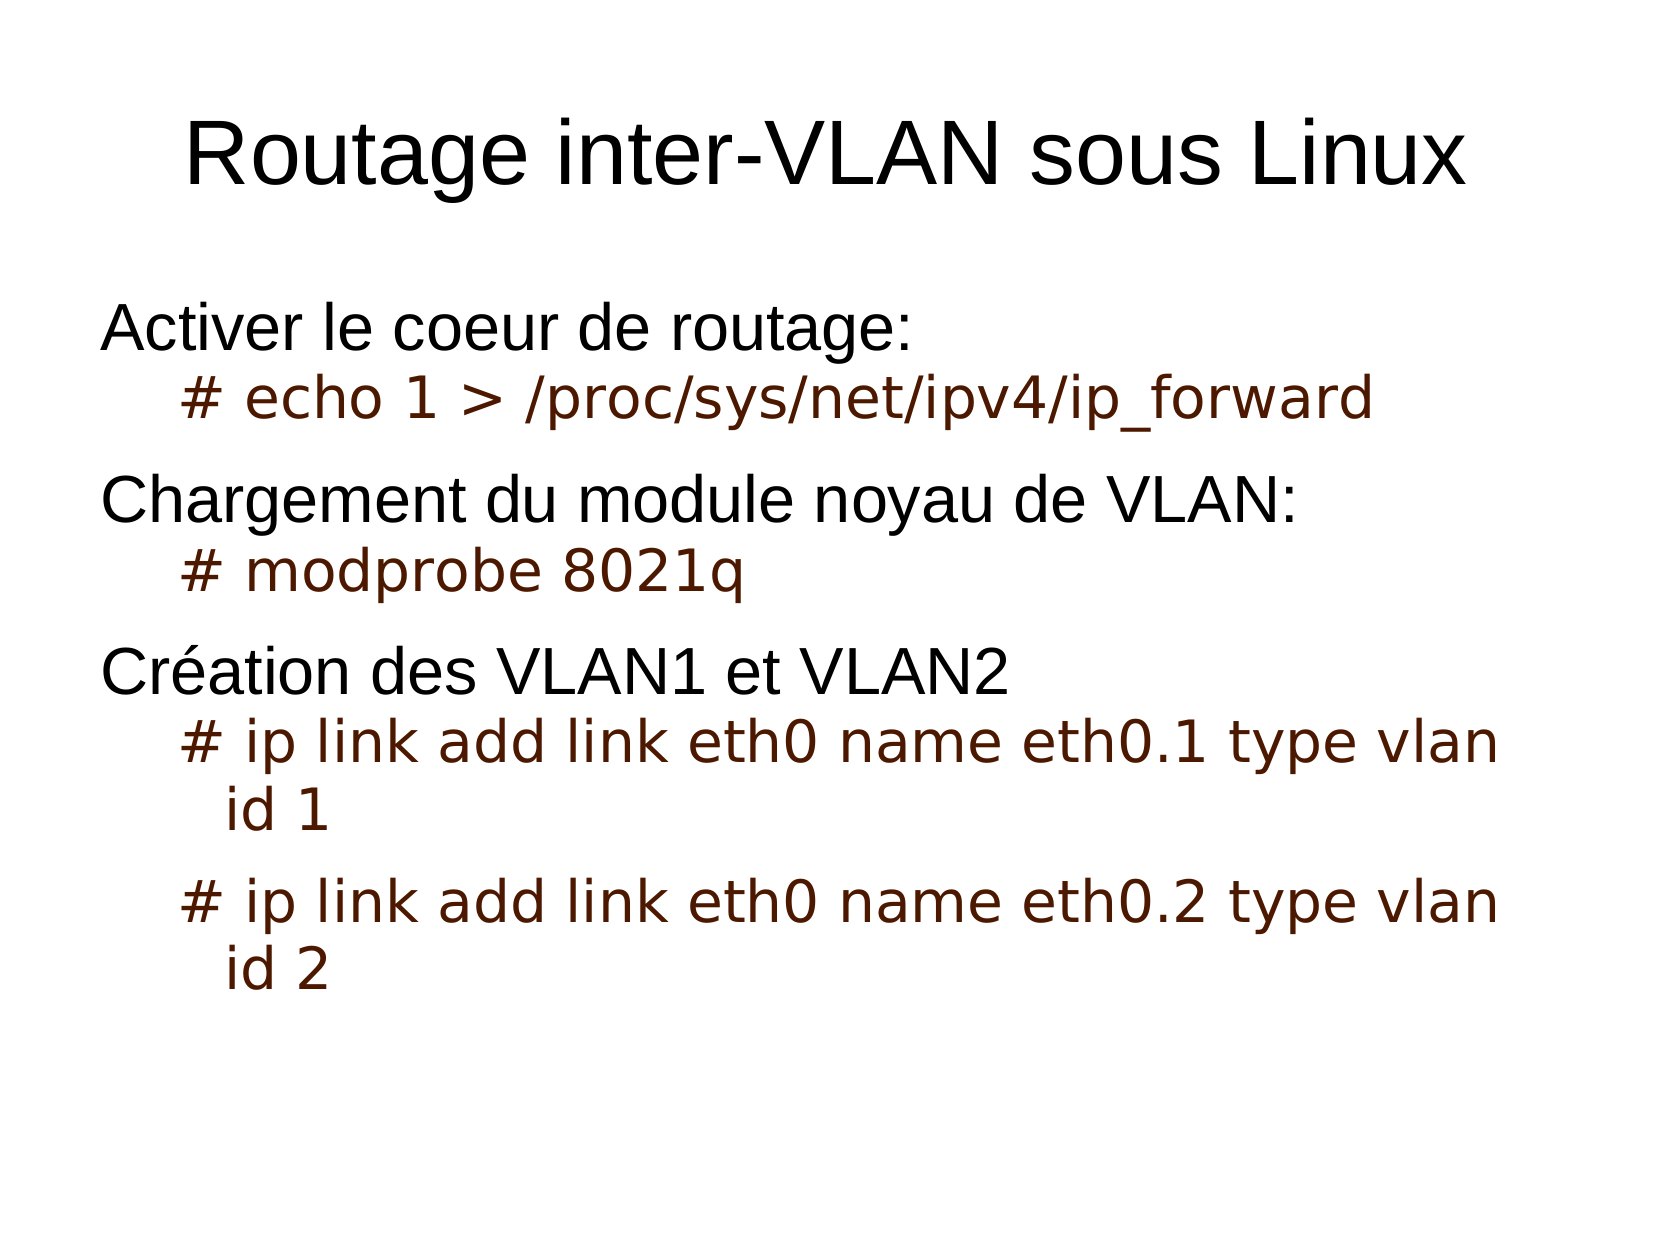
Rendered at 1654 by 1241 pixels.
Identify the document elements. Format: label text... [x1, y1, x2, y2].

list Activer le coeur de routage: # echo 1 > /proc/sys/net/ipv4/ip_forward Chargement du module noyau de VLAN: # modprobe 8021q Création des VLAN1 et VLAN2 # ip link add link eth0 name eth0.1 type vlan id 1 # ip link add link eth0 name eth0.2 type vlan id 2 [82, 290, 1571, 1109]
title Routage inter-VLAN sous Linux [82, 49, 1571, 257]
